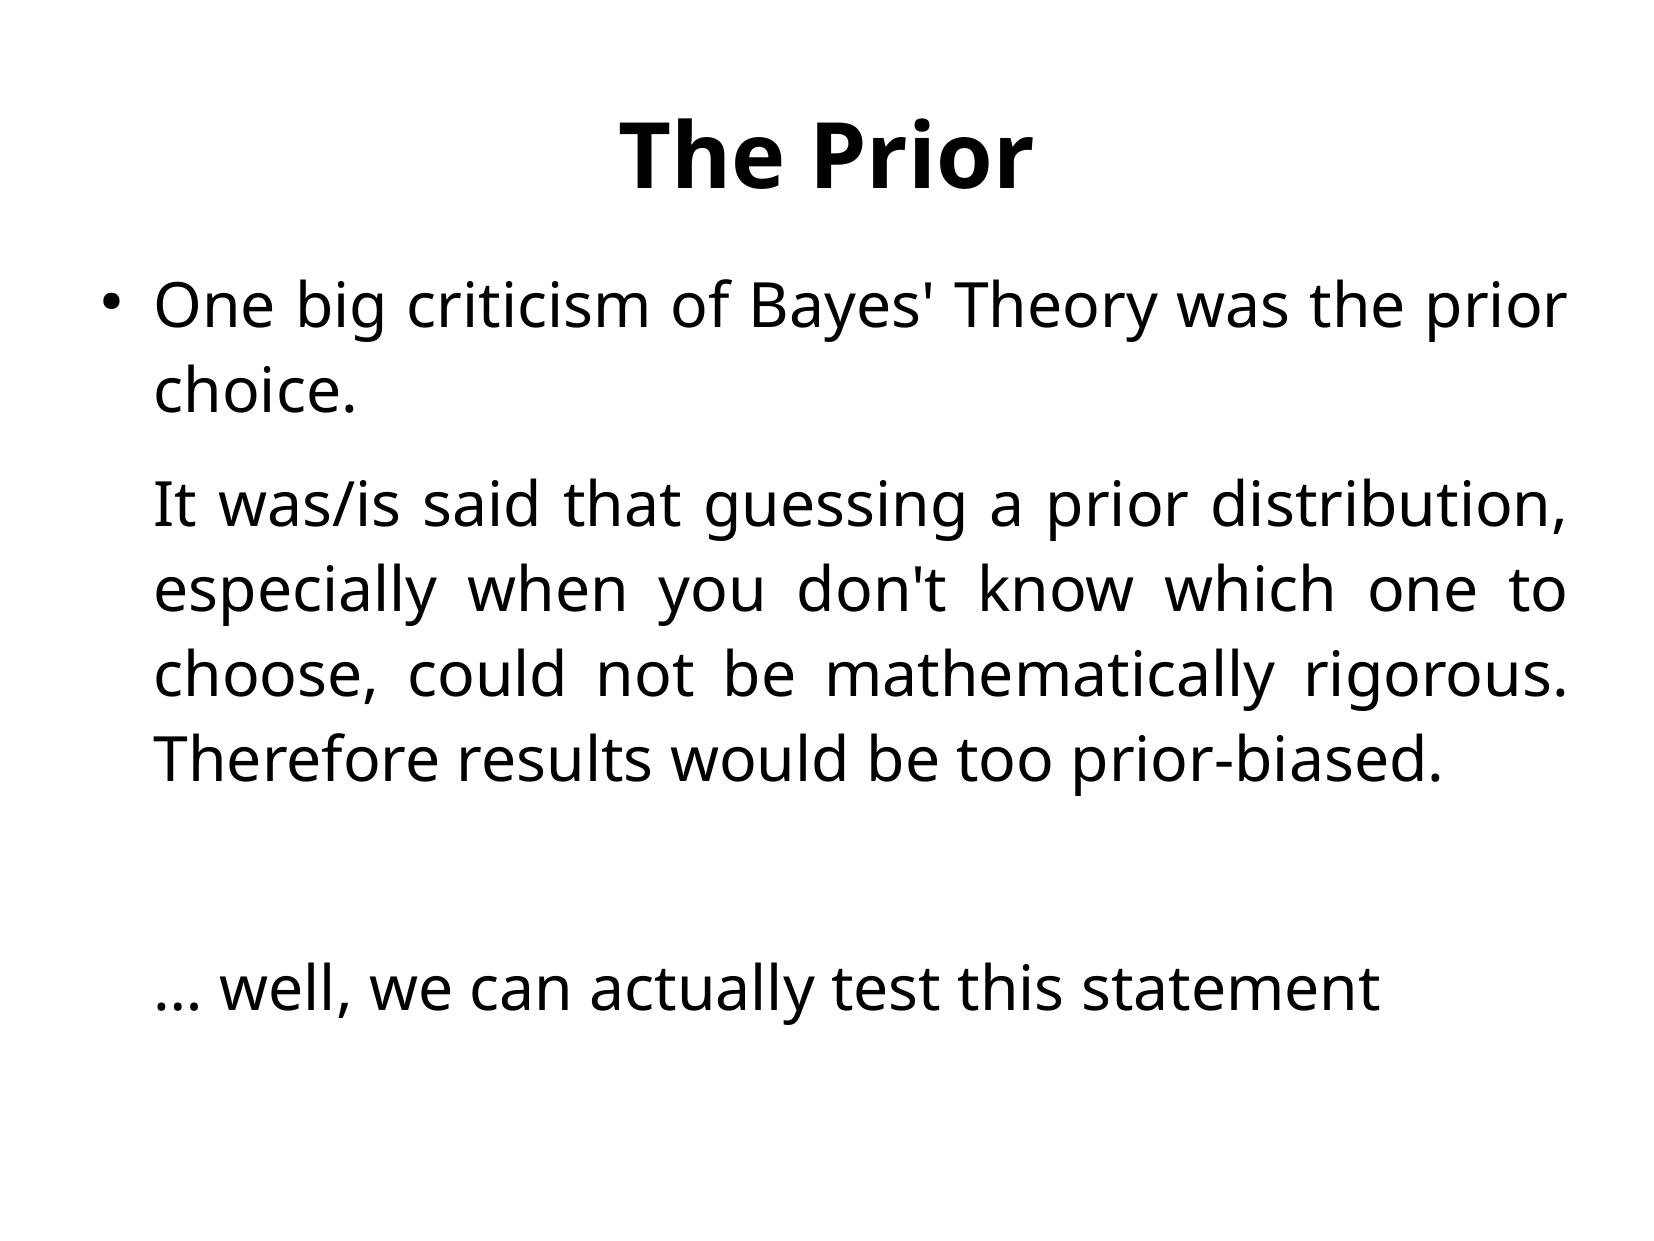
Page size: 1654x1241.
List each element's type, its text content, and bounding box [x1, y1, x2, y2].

list One big criticism of Bayes' Theory was the prior choice. It was/is said that guessing a prior distribution, especially when you don't know which one to choose, could not be mathematically rigorous. Therefore results would be too prior-biased. … well, we can actually test this statement [82, 260, 1571, 1096]
title The Prior [82, 49, 1571, 257]
